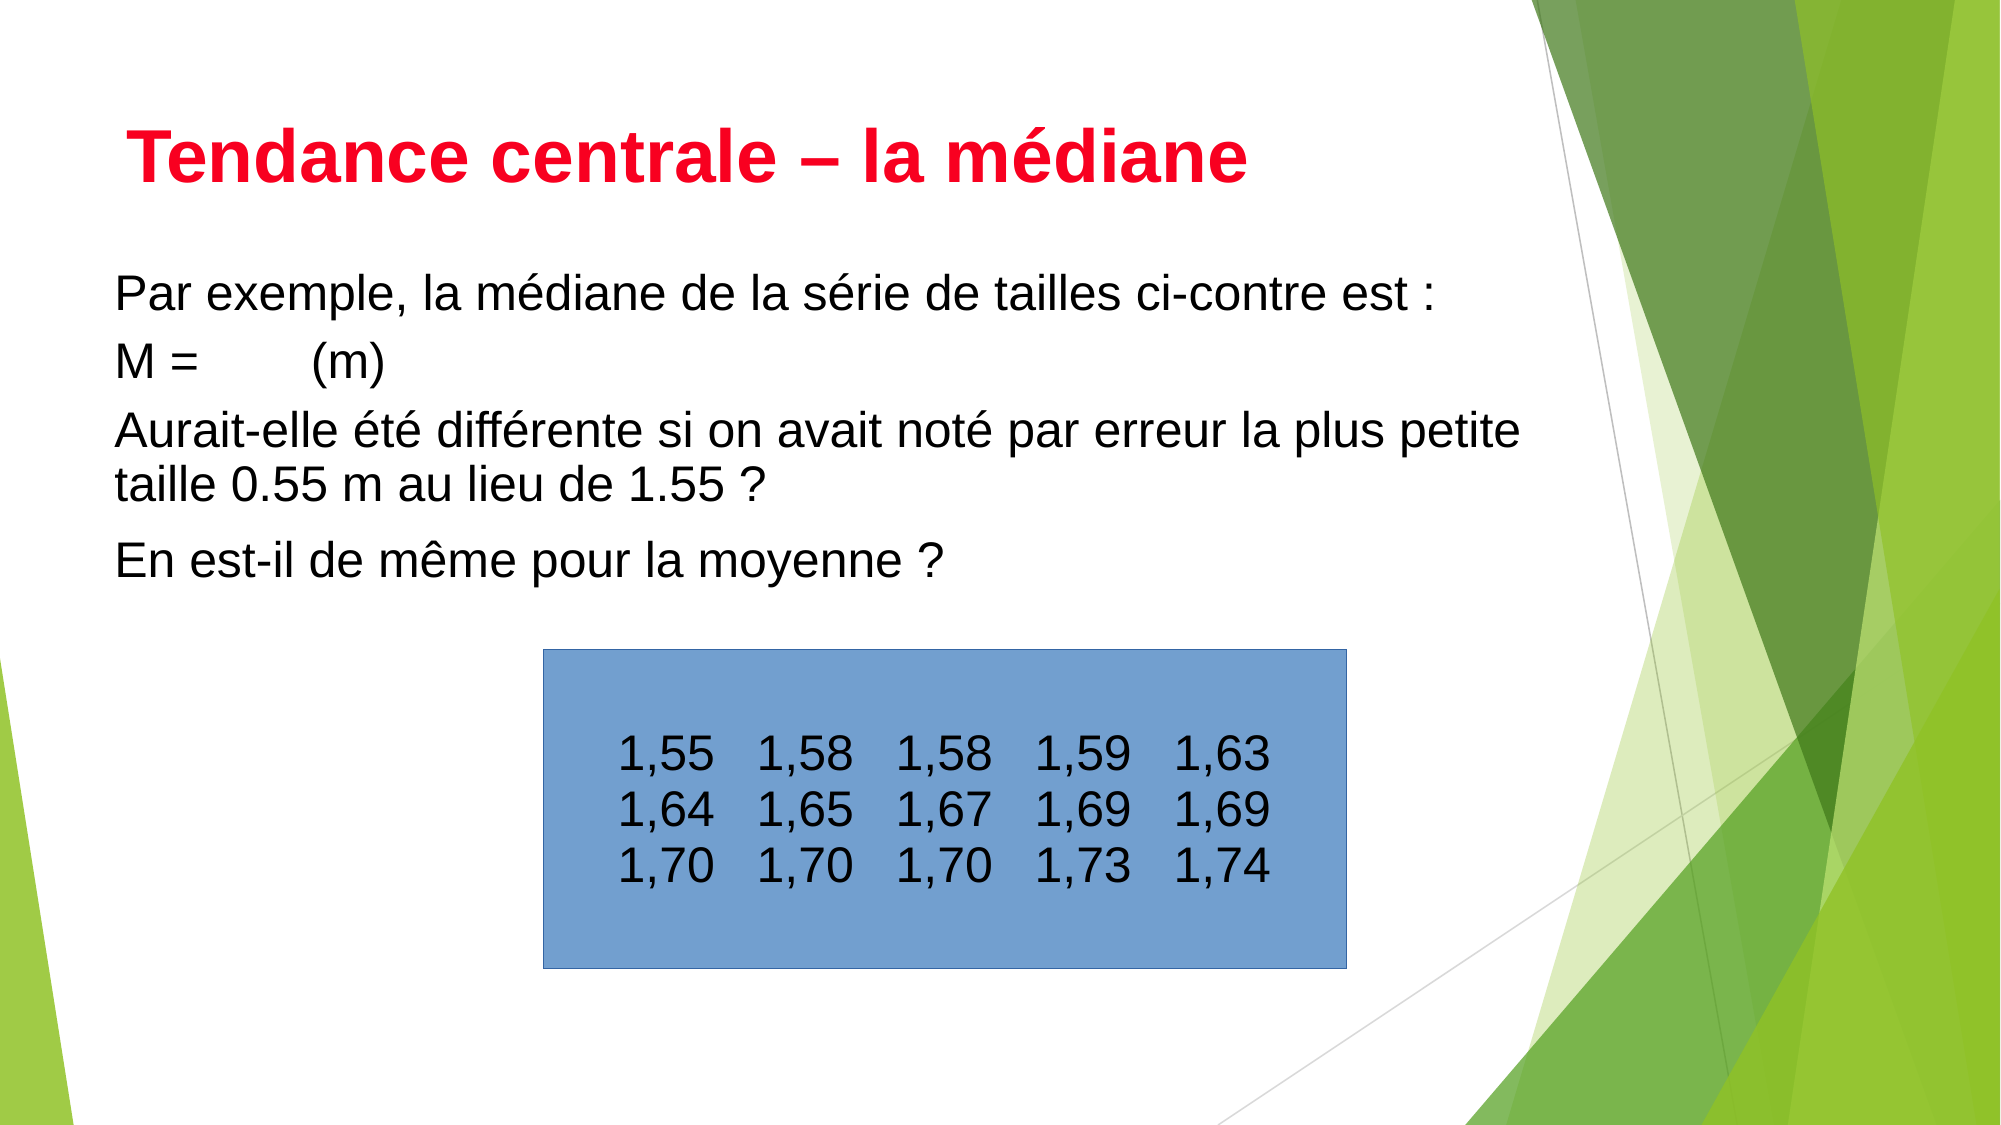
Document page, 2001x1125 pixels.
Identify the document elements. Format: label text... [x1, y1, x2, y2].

title Tendance centrale – la médiane [111, 99, 1522, 235]
list Par exemple, la médiane de la série de tailles ci-contre est : M = (m) Aurait-elle été différente si on avait noté par erreur la plus petite taille 0.55 m au lieu de 1.55 ? En est-il de même pour la moyenne ? [99, 259, 1548, 864]
text_box 1,55 1,58 1,58 1,59 1,63 1,64 1,65 1,67 1,69 1,69 1,70 1,70 1,70 1,73 1,74 [543, 649, 1347, 969]
